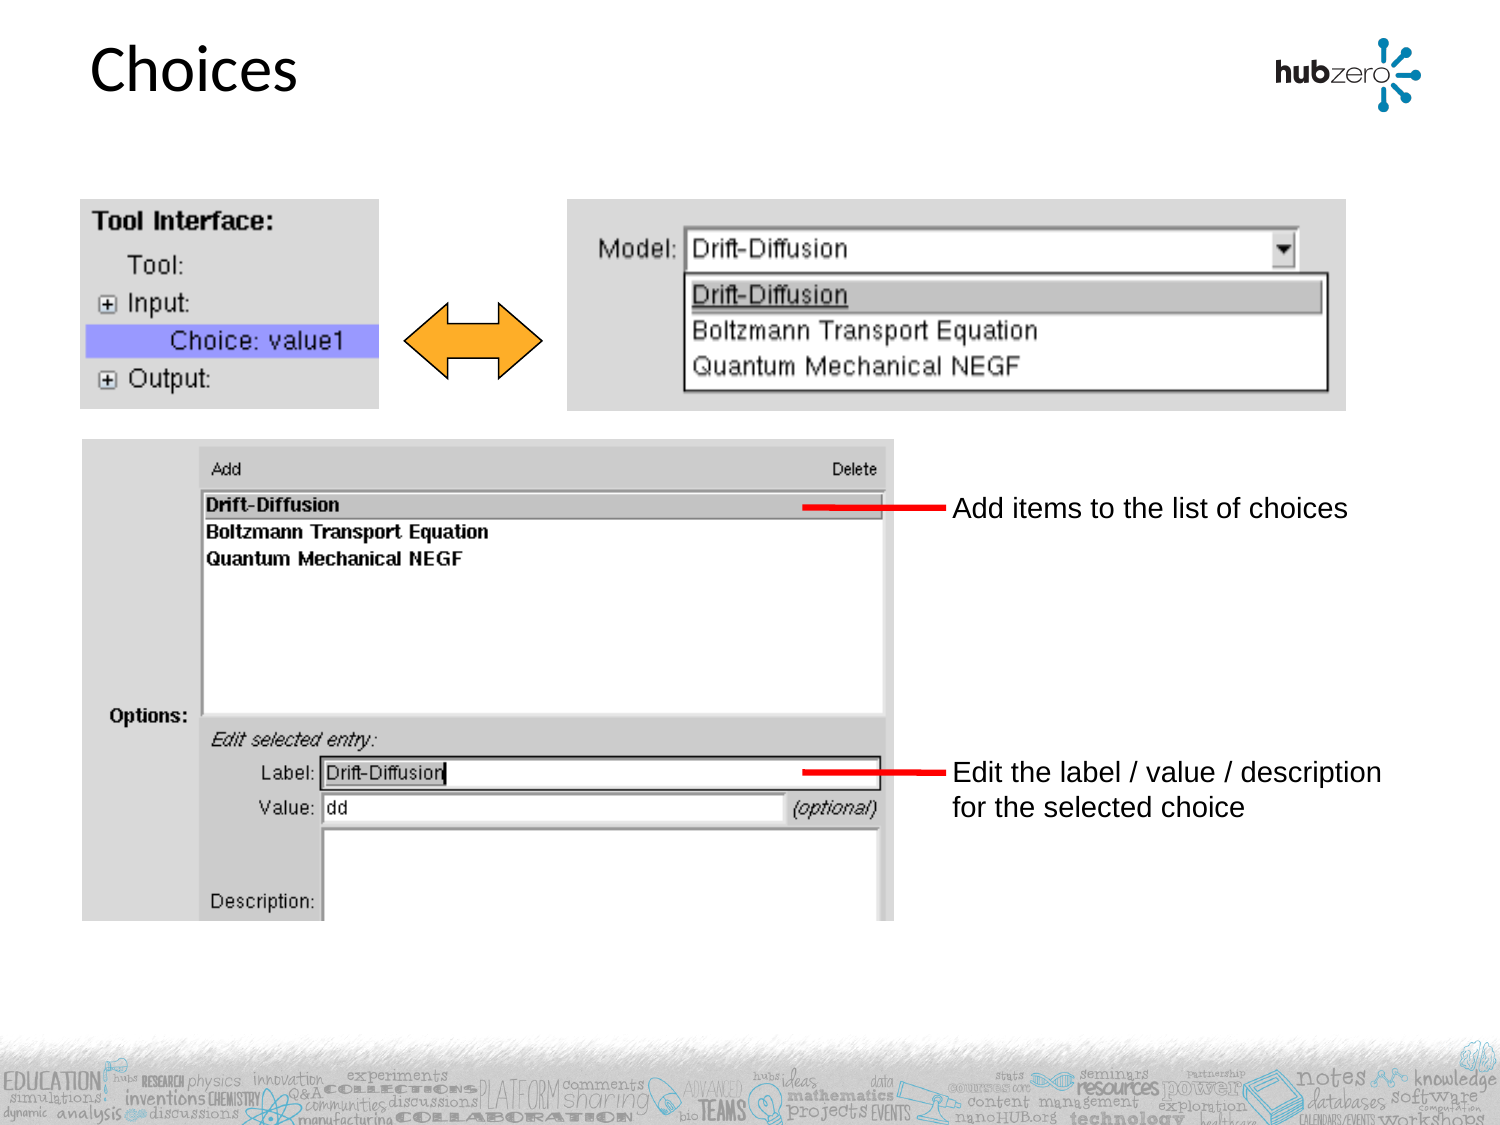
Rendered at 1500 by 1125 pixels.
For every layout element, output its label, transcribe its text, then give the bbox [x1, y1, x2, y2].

picture [82, 439, 894, 921]
picture [0, 1034, 1500, 1125]
picture [1272, 35, 1424, 115]
picture [80, 199, 379, 409]
text_box Add items to the list of choices [937, 481, 1364, 532]
picture [567, 199, 1346, 411]
text_box Choices [75, 12, 1249, 118]
text_box [404, 303, 542, 379]
text_box Edit the label / value / description for the selected choice [937, 746, 1398, 832]
